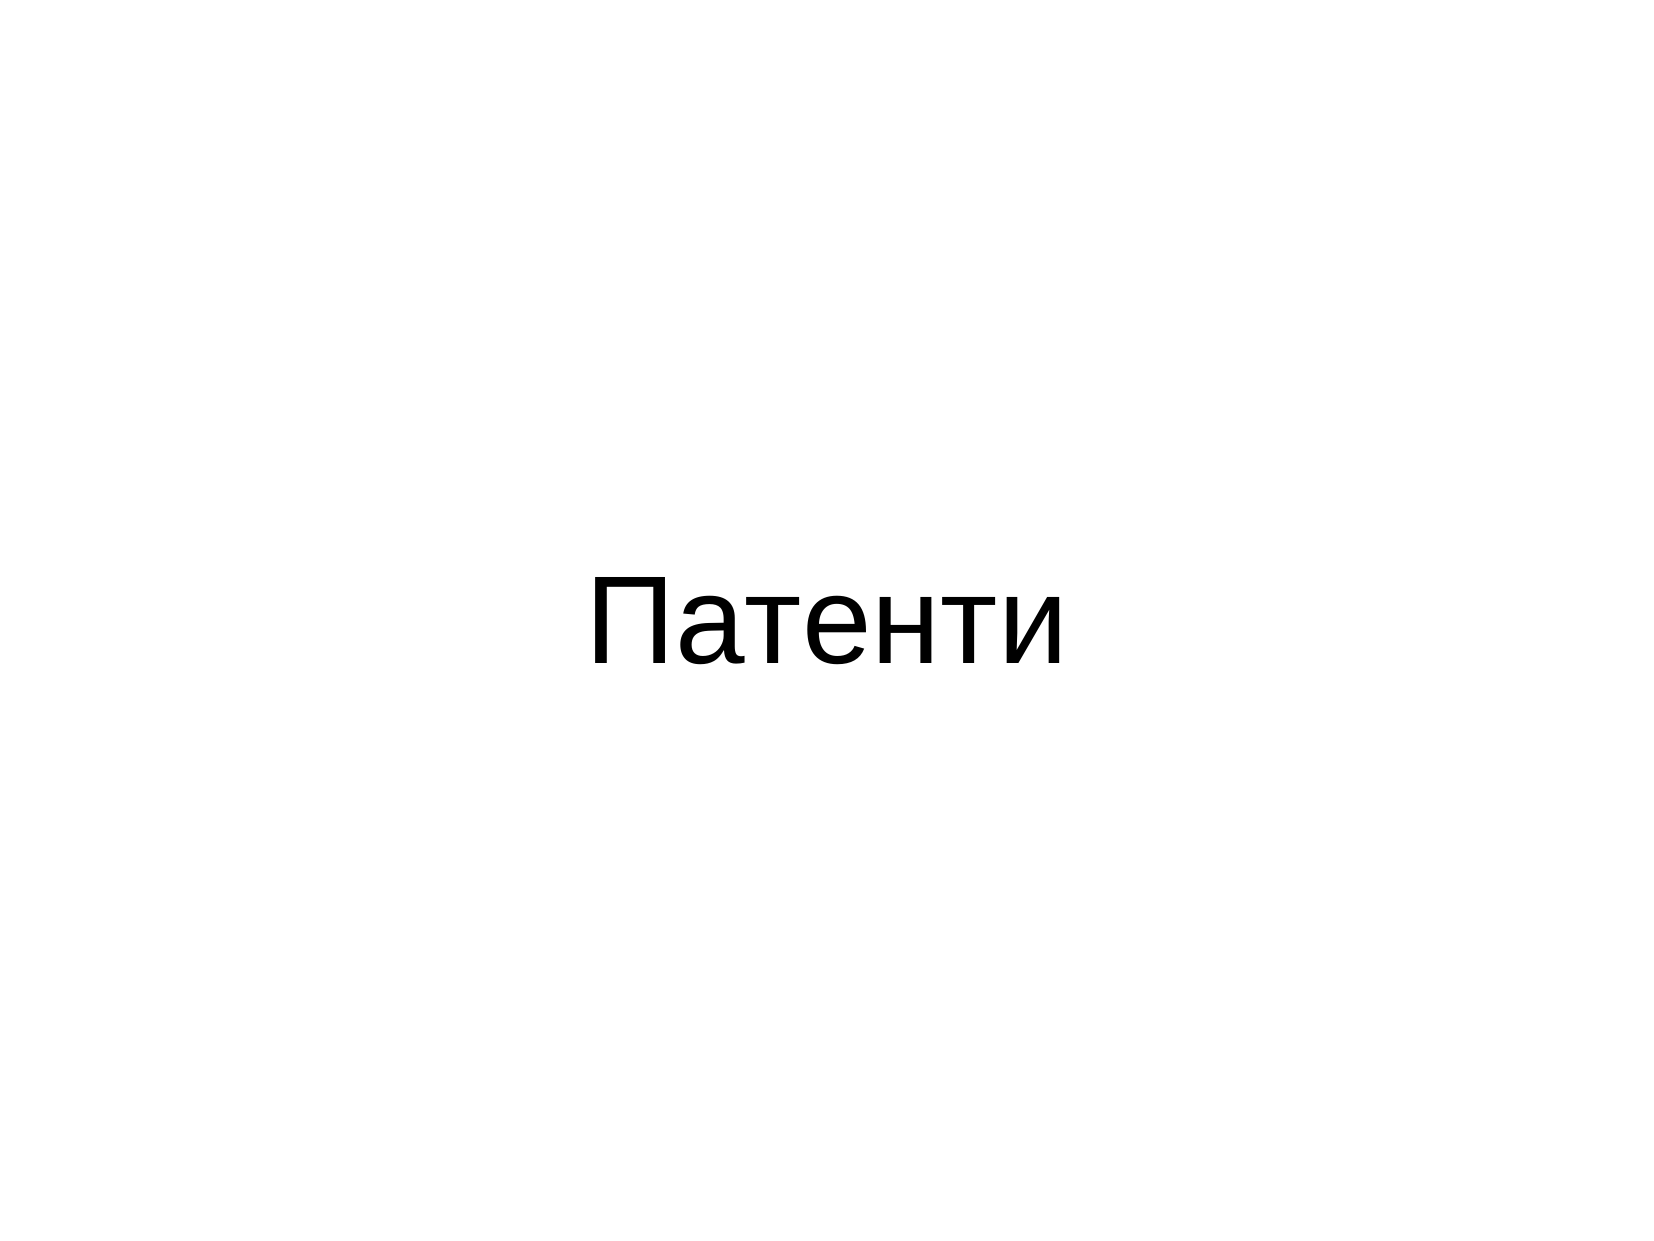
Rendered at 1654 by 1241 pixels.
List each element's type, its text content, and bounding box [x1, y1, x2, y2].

subtitle Патенти [0, 0, 1654, 1241]
